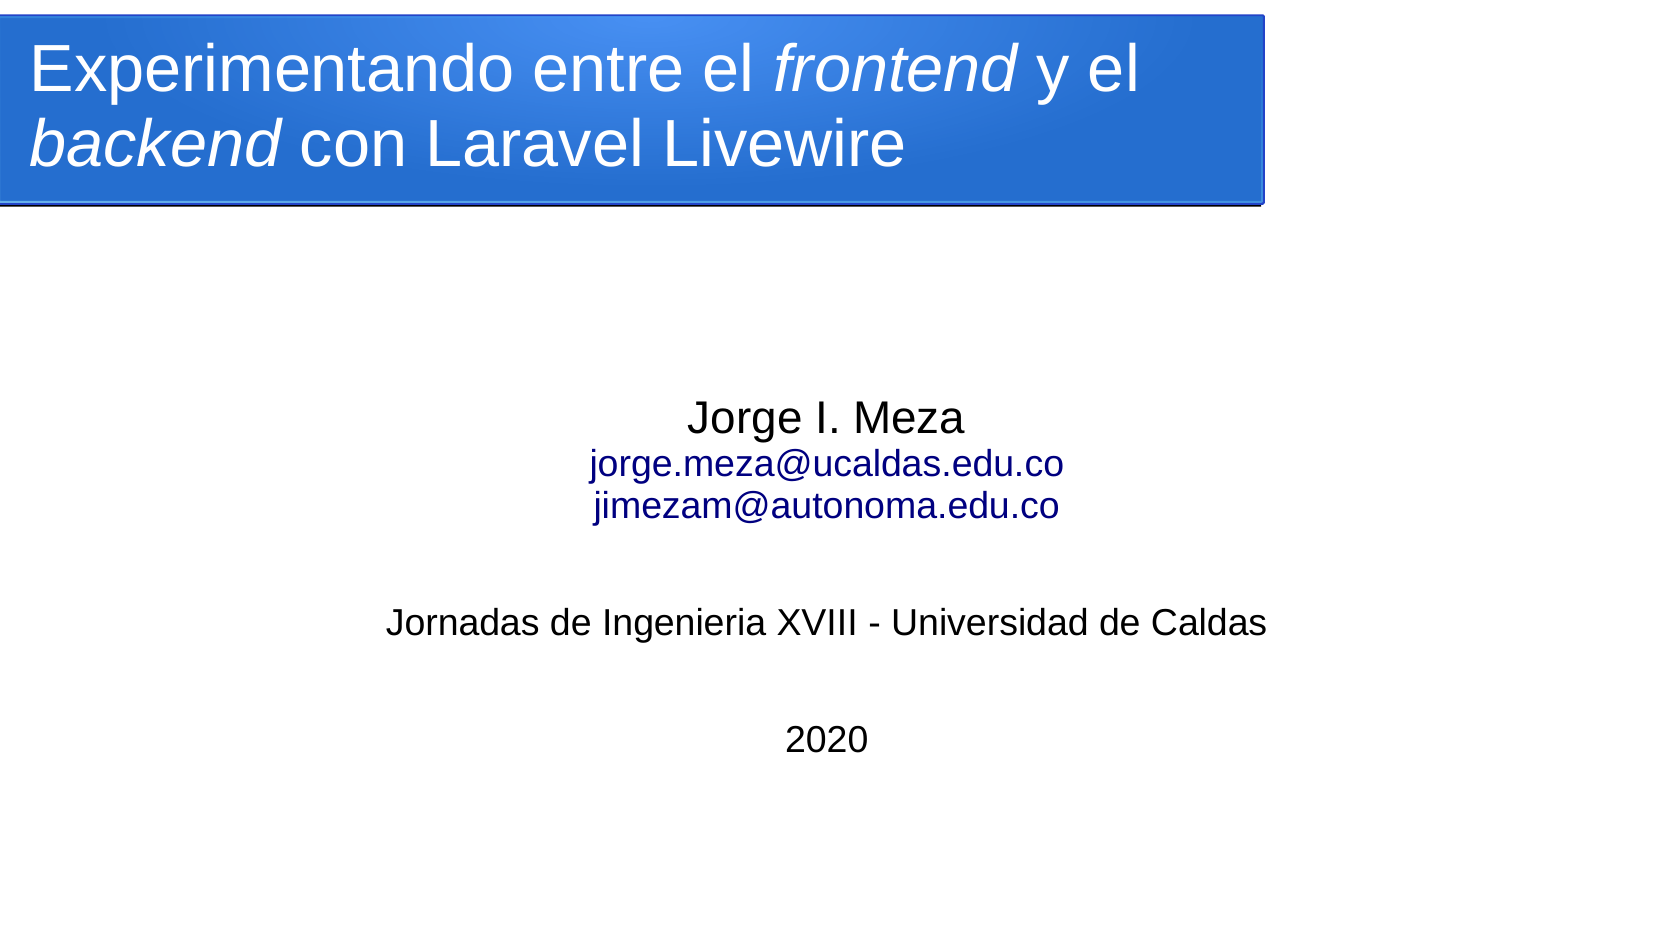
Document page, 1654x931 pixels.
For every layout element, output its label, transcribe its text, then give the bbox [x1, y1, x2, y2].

subtitle Jorge I. Meza jorge.meza@ucaldas.edu.co jimezam@autonoma.edu.co Jornadas de Ingenieria XVIII - Universidad de Caldas 2020 [82, 392, 1571, 760]
title Experimentando entre el frontend y el backend con Laravel Livewire [29, 28, 1257, 184]
